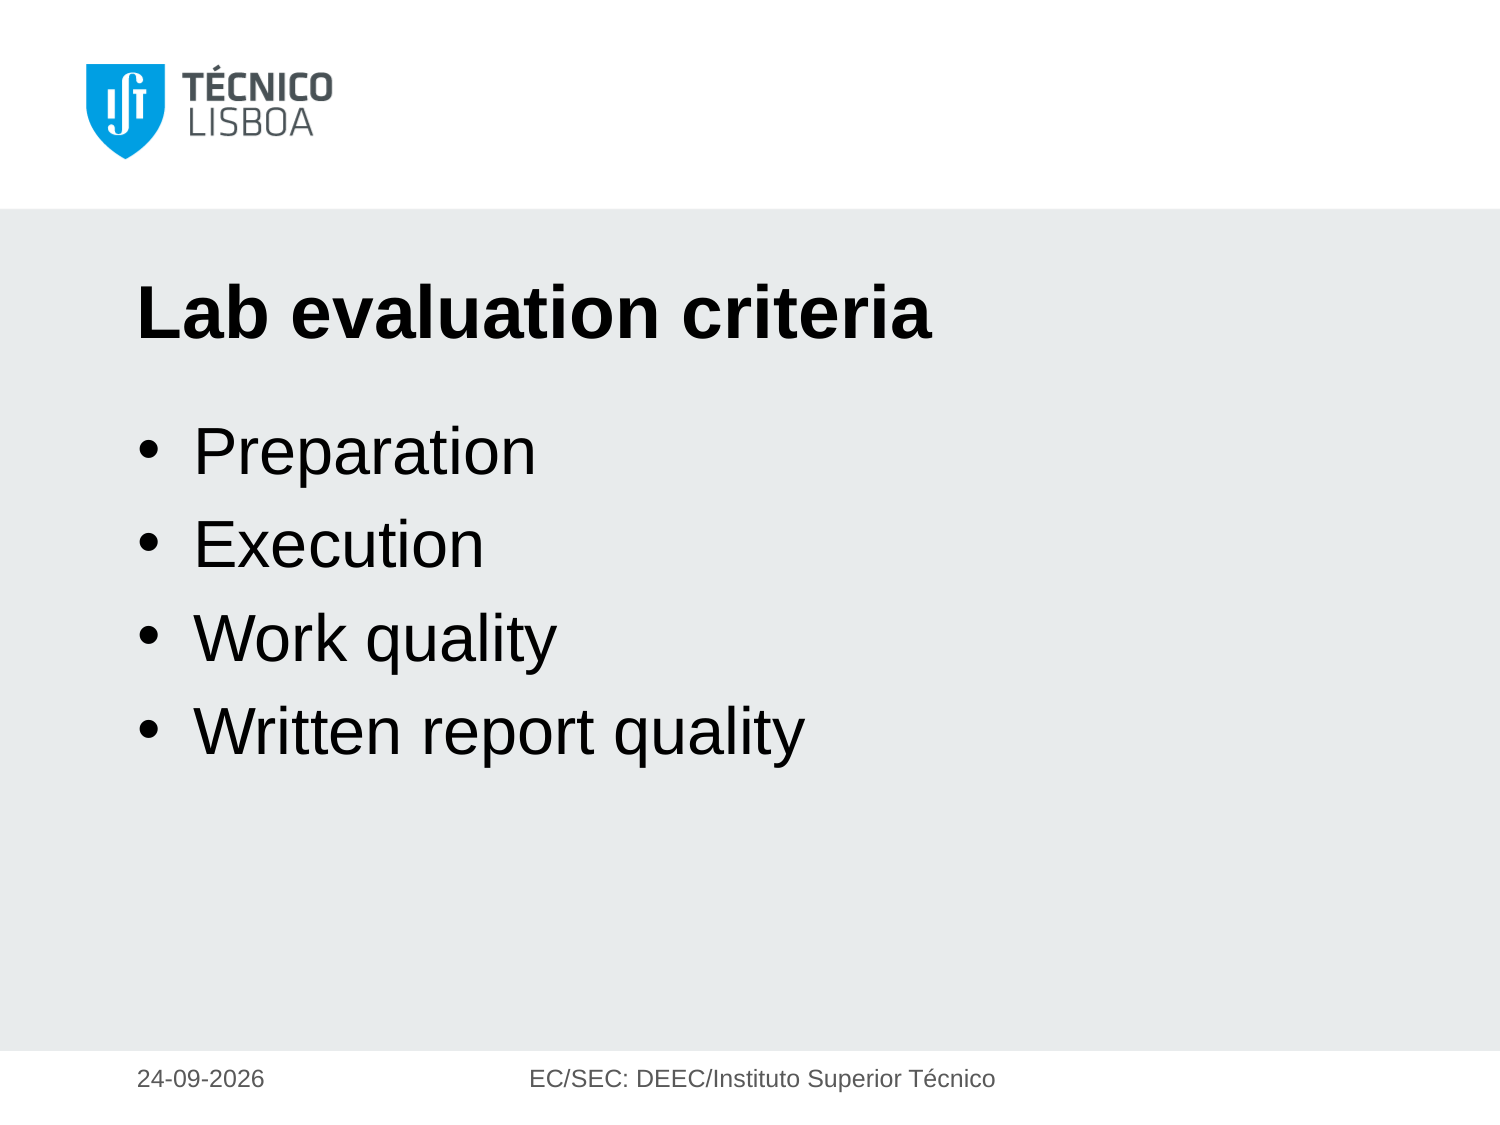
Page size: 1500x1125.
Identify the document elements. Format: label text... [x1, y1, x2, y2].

list Preparation Execution Work quality Written report quality [121, 400, 1378, 1005]
slide_number 22-09-2018 [121, 1052, 425, 1103]
picture [0, 0, 1500, 1125]
footer EC/SEC: DEEC/Instituto Superior Técnico [512, 1052, 1021, 1103]
title Lab evaluation criteria [121, 237, 1378, 381]
